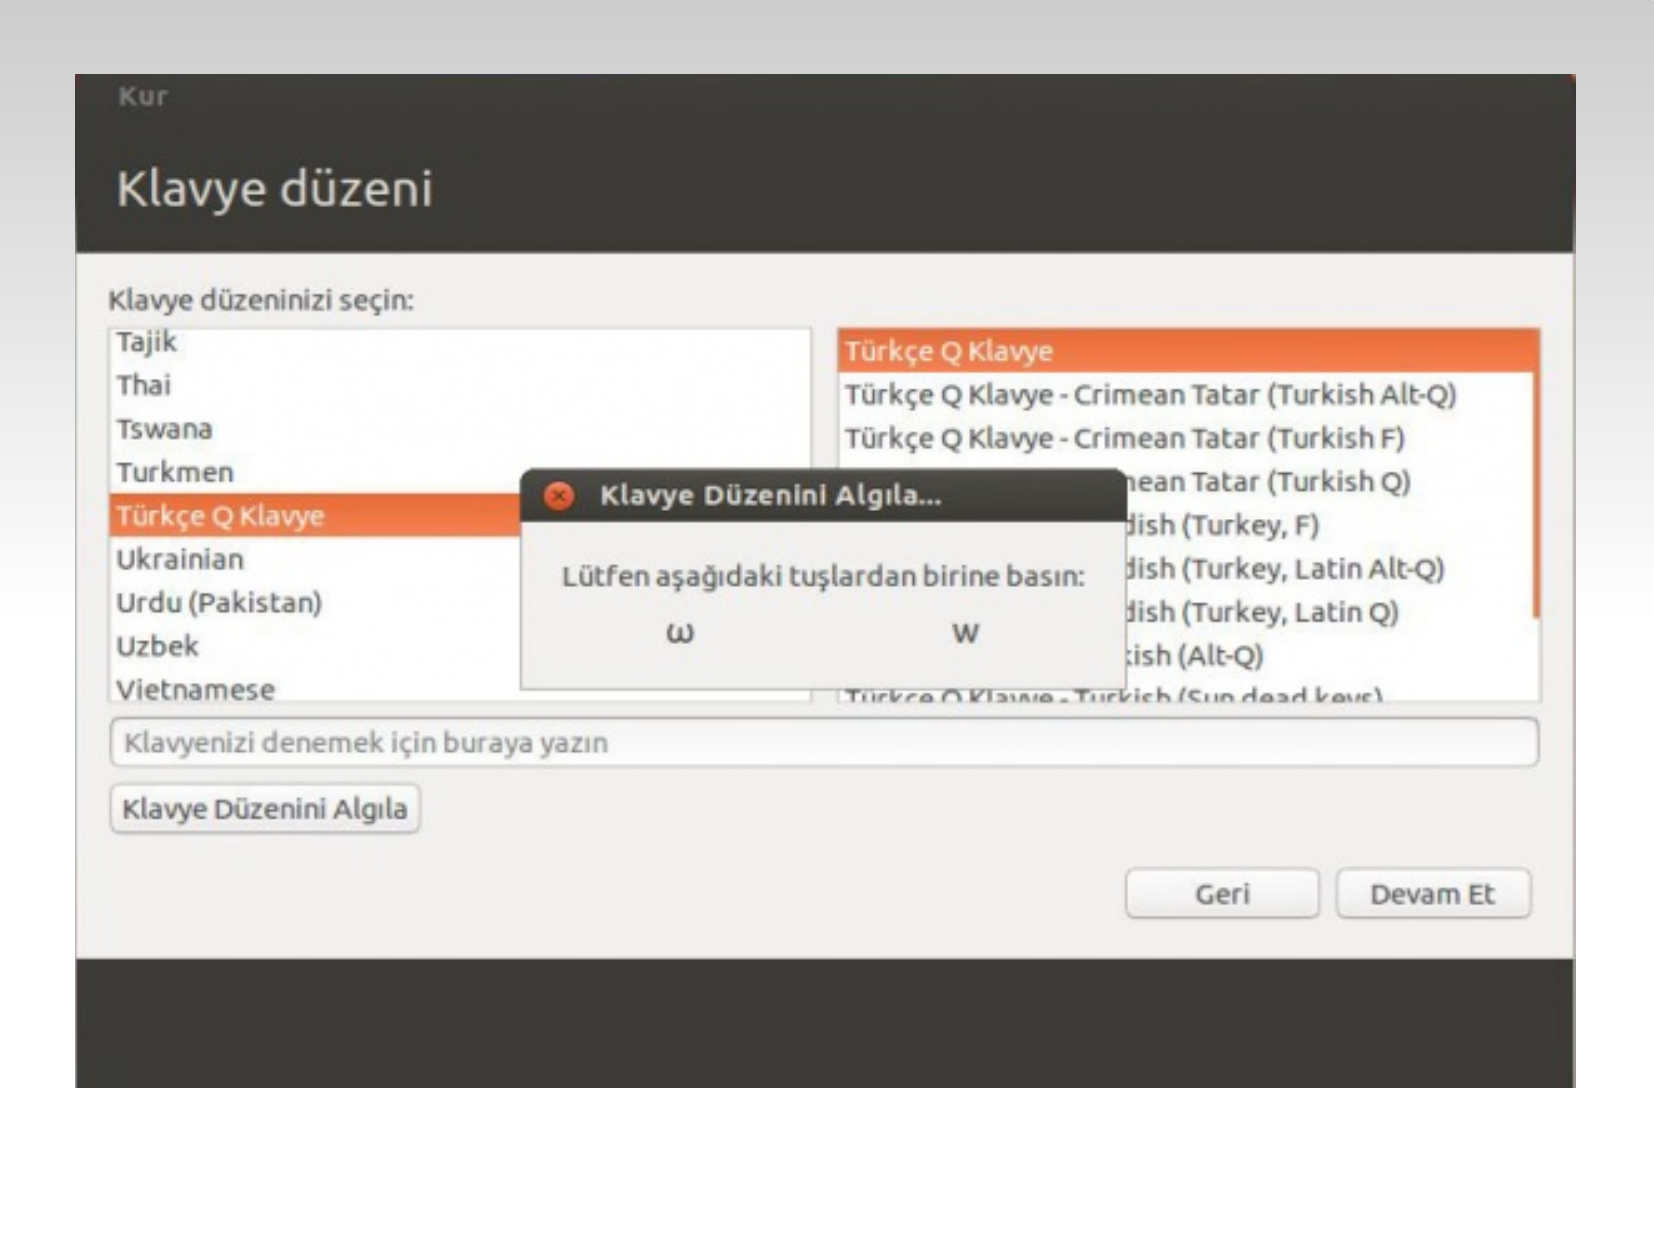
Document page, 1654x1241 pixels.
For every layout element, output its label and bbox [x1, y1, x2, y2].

picture [75, 74, 1576, 1088]
